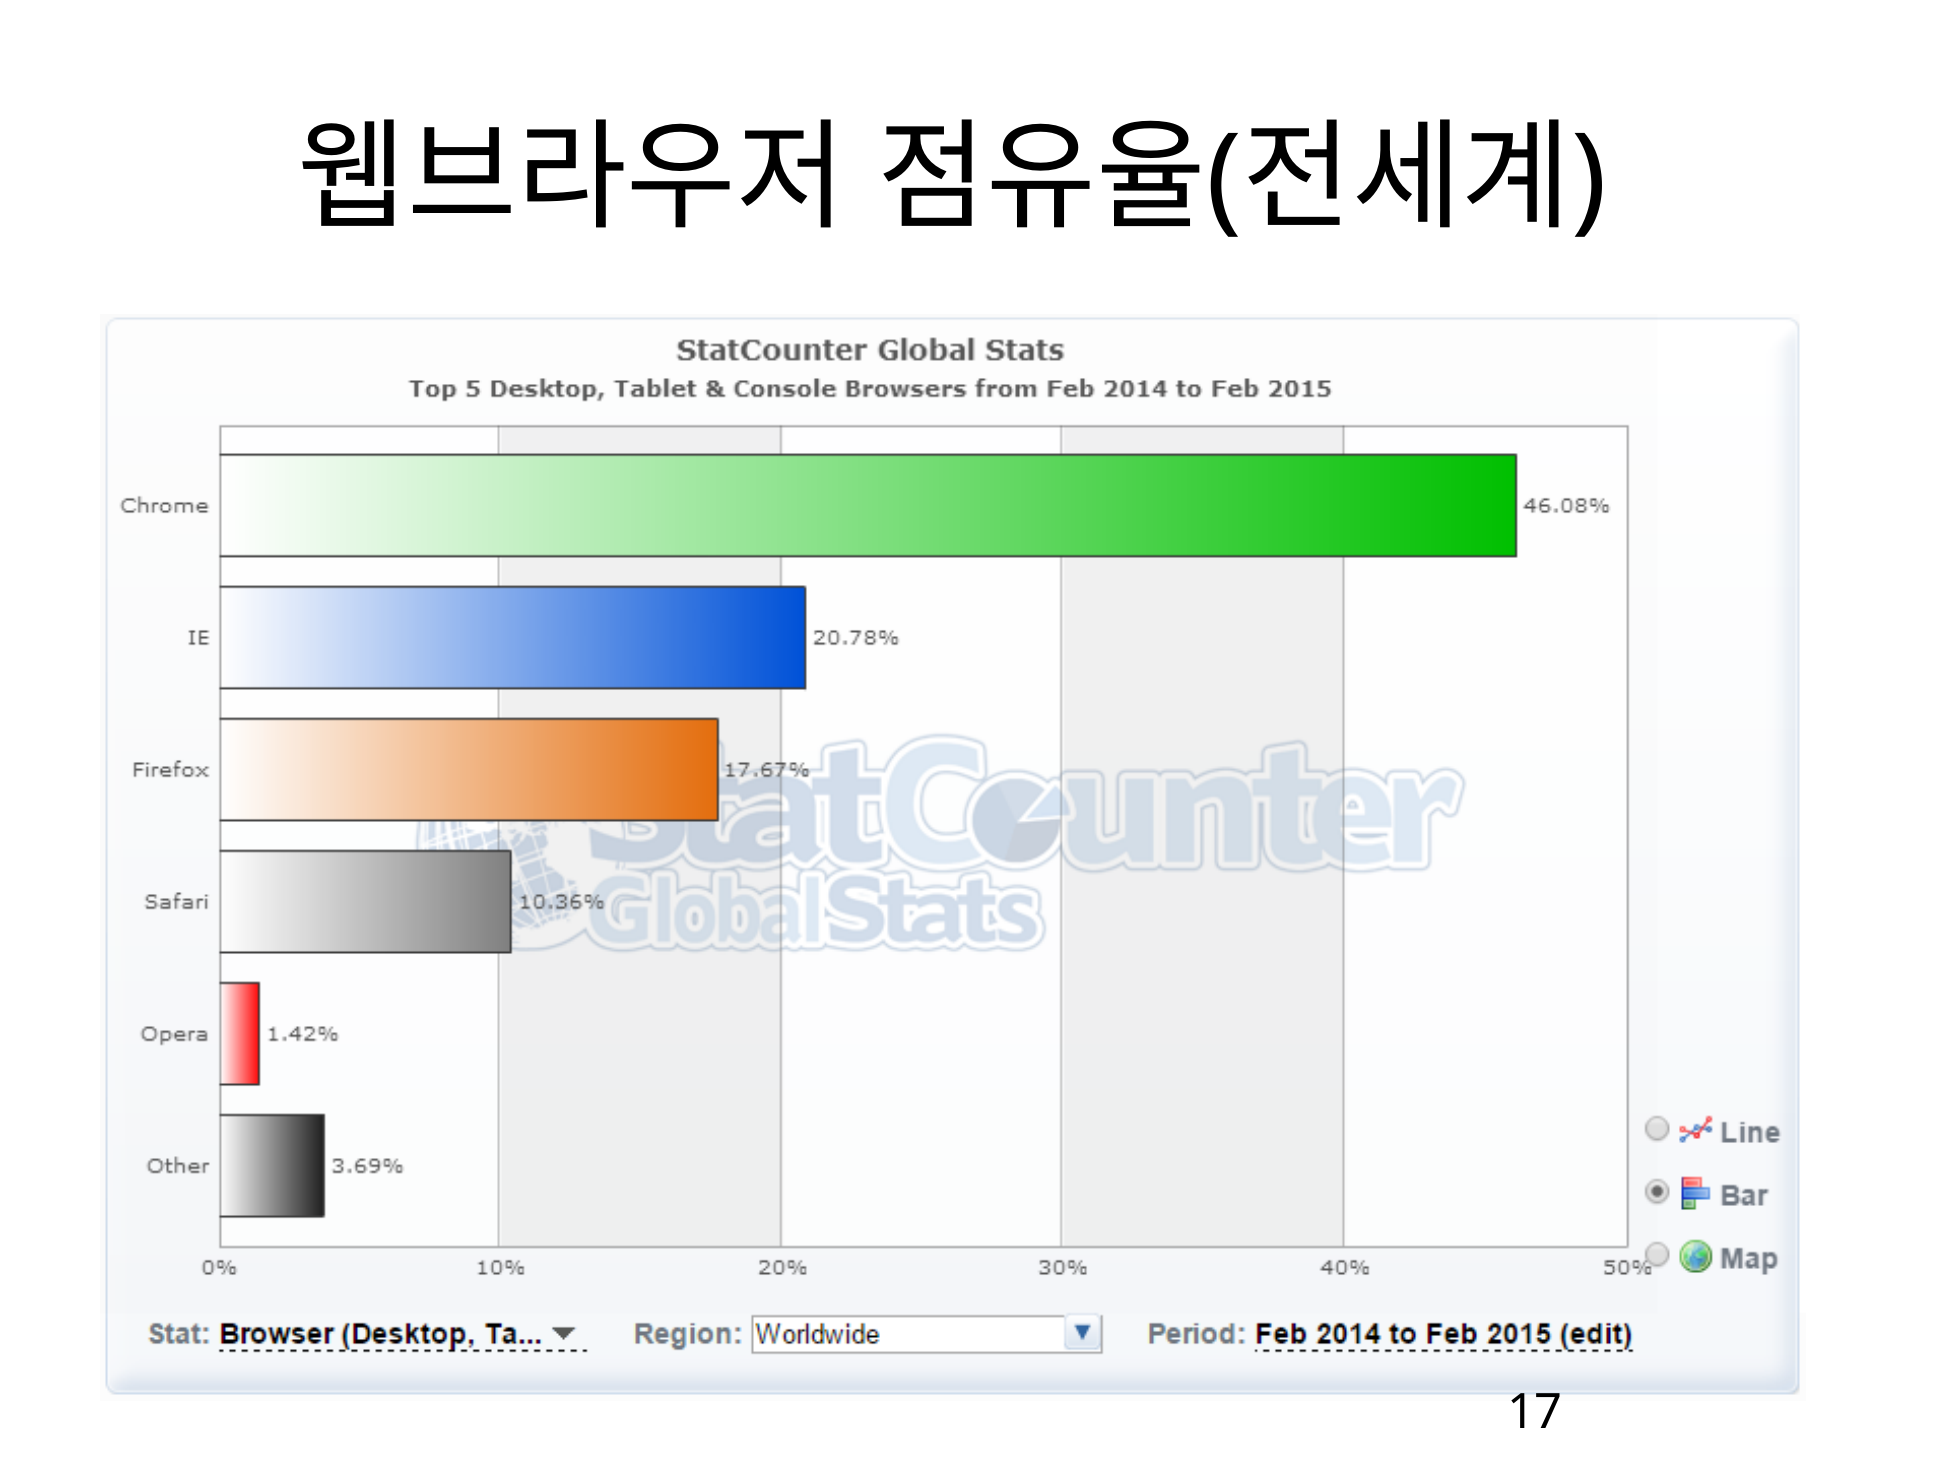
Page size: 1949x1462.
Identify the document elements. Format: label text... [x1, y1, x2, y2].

picture [100, 314, 1806, 1401]
title 웹브라우저 점유율(전세계) [156, 92, 1749, 255]
slide_number <숫자> [1492, 1372, 1899, 1462]
